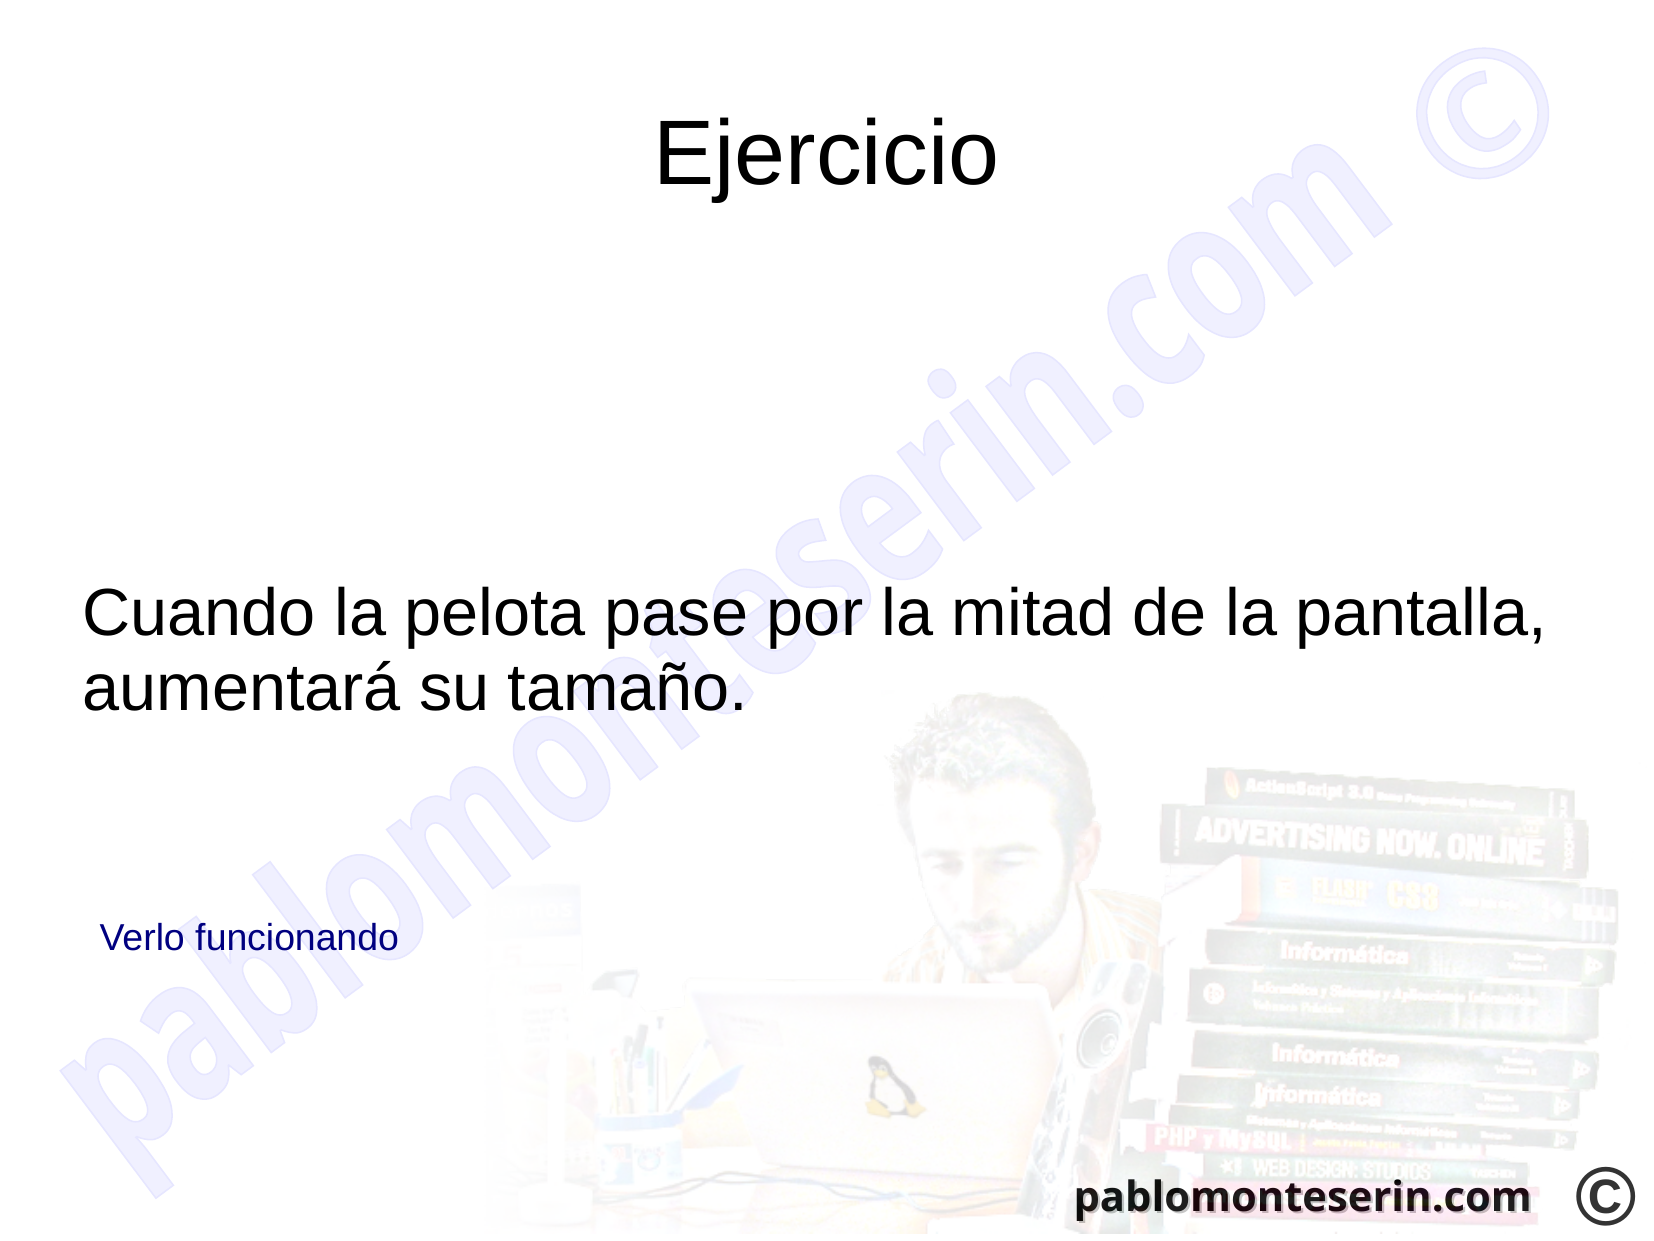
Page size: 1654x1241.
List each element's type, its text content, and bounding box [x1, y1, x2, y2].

title Ejercicio [82, 49, 1571, 257]
picture [468, 674, 1654, 1234]
text_box Verlo funcionando [84, 909, 414, 967]
subtitle Cuando la pelota pase por la mitad de la pantalla, aumentará su tamaño. [82, 290, 1571, 1010]
